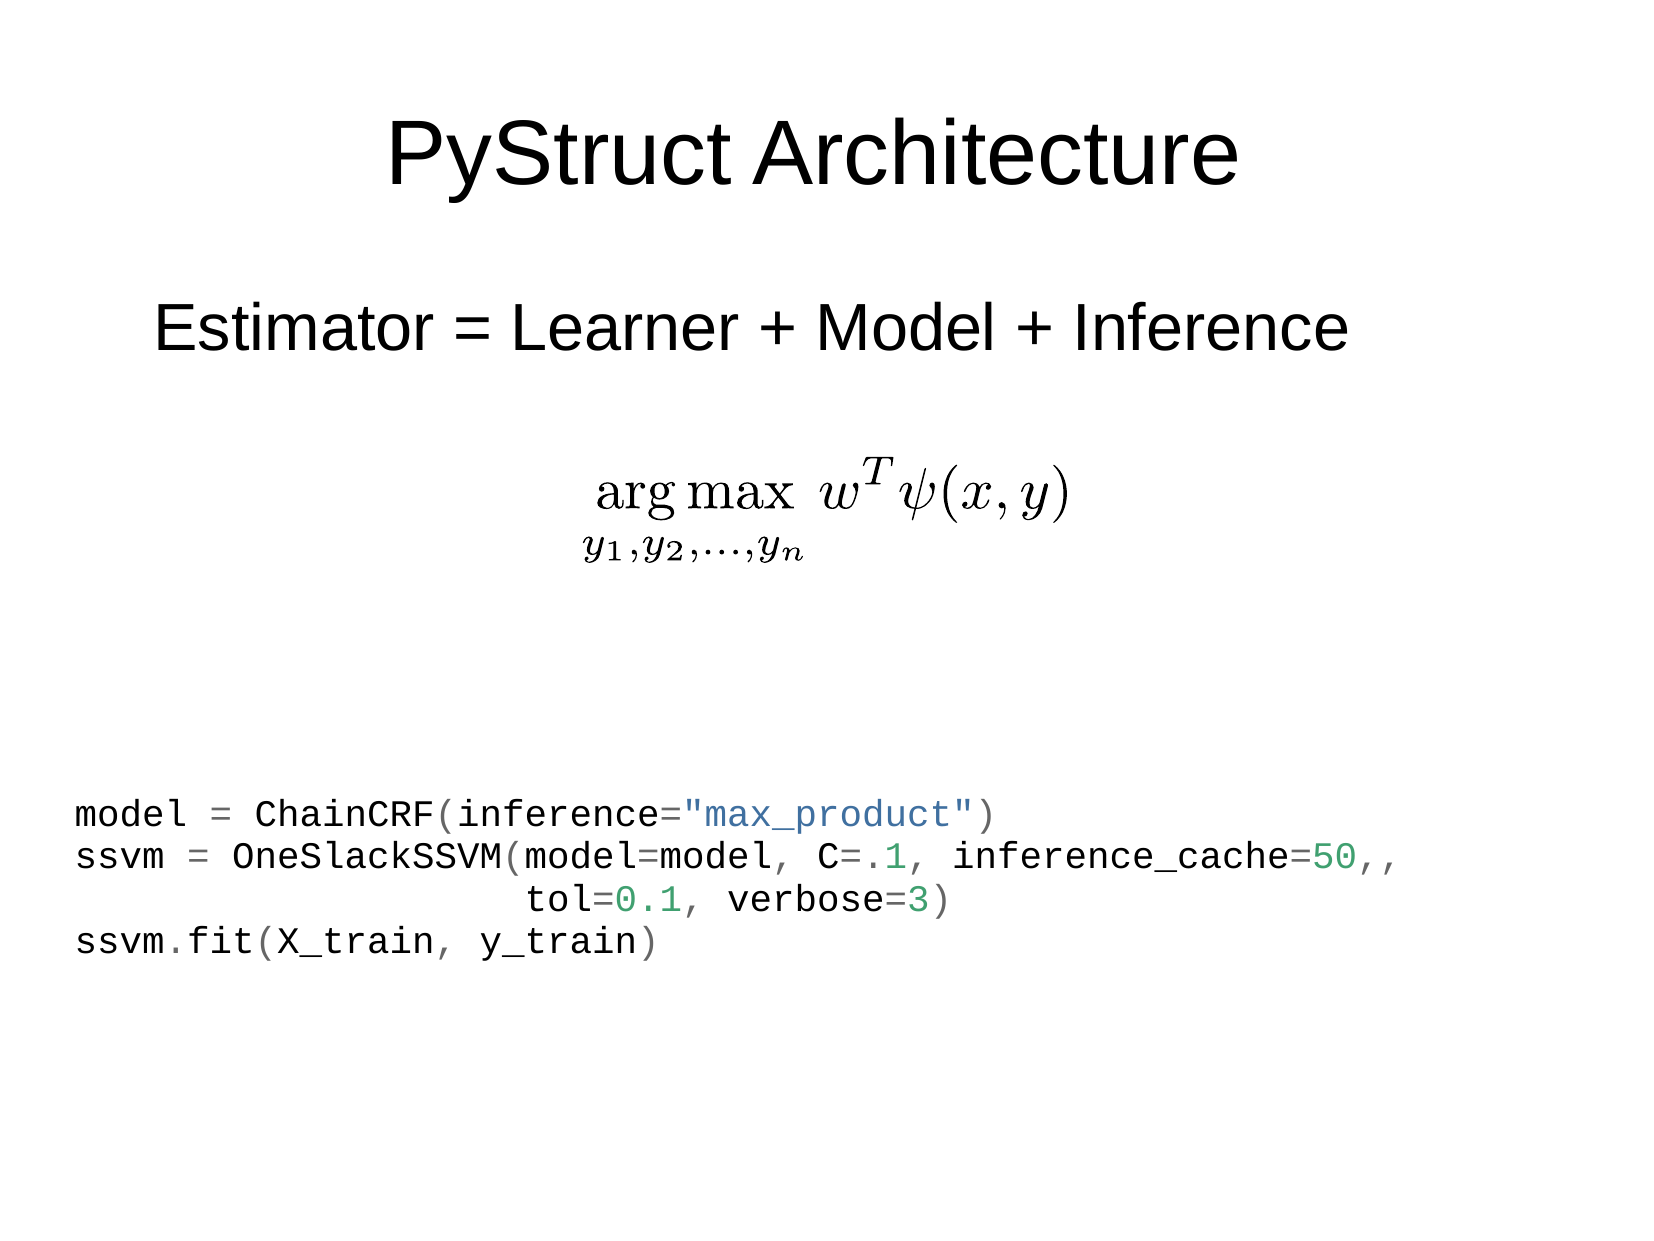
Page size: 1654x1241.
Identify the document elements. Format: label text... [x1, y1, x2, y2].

list Estimator = Learner + Model + Inference [82, 290, 1571, 1010]
title PyStruct Architecture [82, 49, 1571, 257]
text_box model = ChainCRF(inference="max_product") ssvm = OneSlackSSVM(model=model, C=.1, inference_cache=50,, tol=0.1, verbose=3) ssvm.fit(X_train, y_train) [74, 795, 1546, 967]
text_box [580, 456, 1073, 563]
